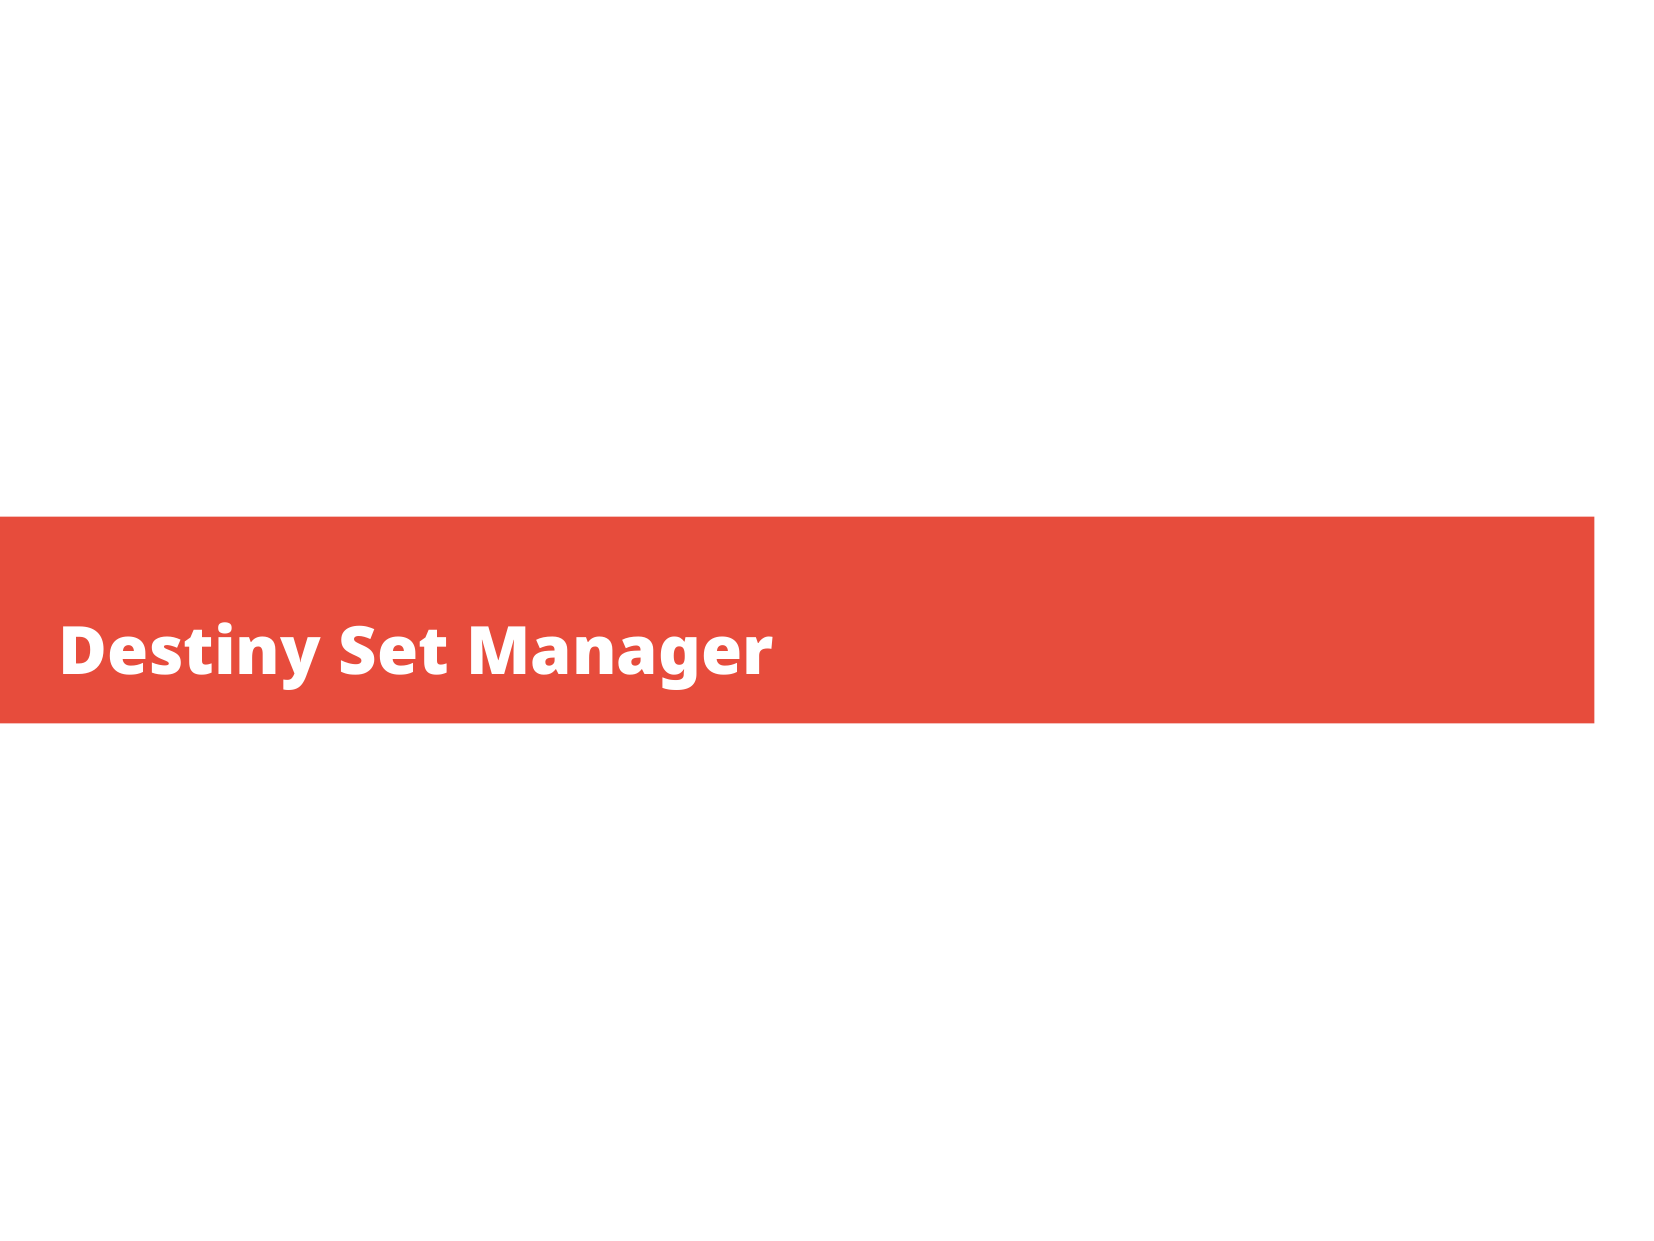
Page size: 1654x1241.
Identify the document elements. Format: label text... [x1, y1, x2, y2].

title Destiny Set Manager [59, 546, 1595, 694]
